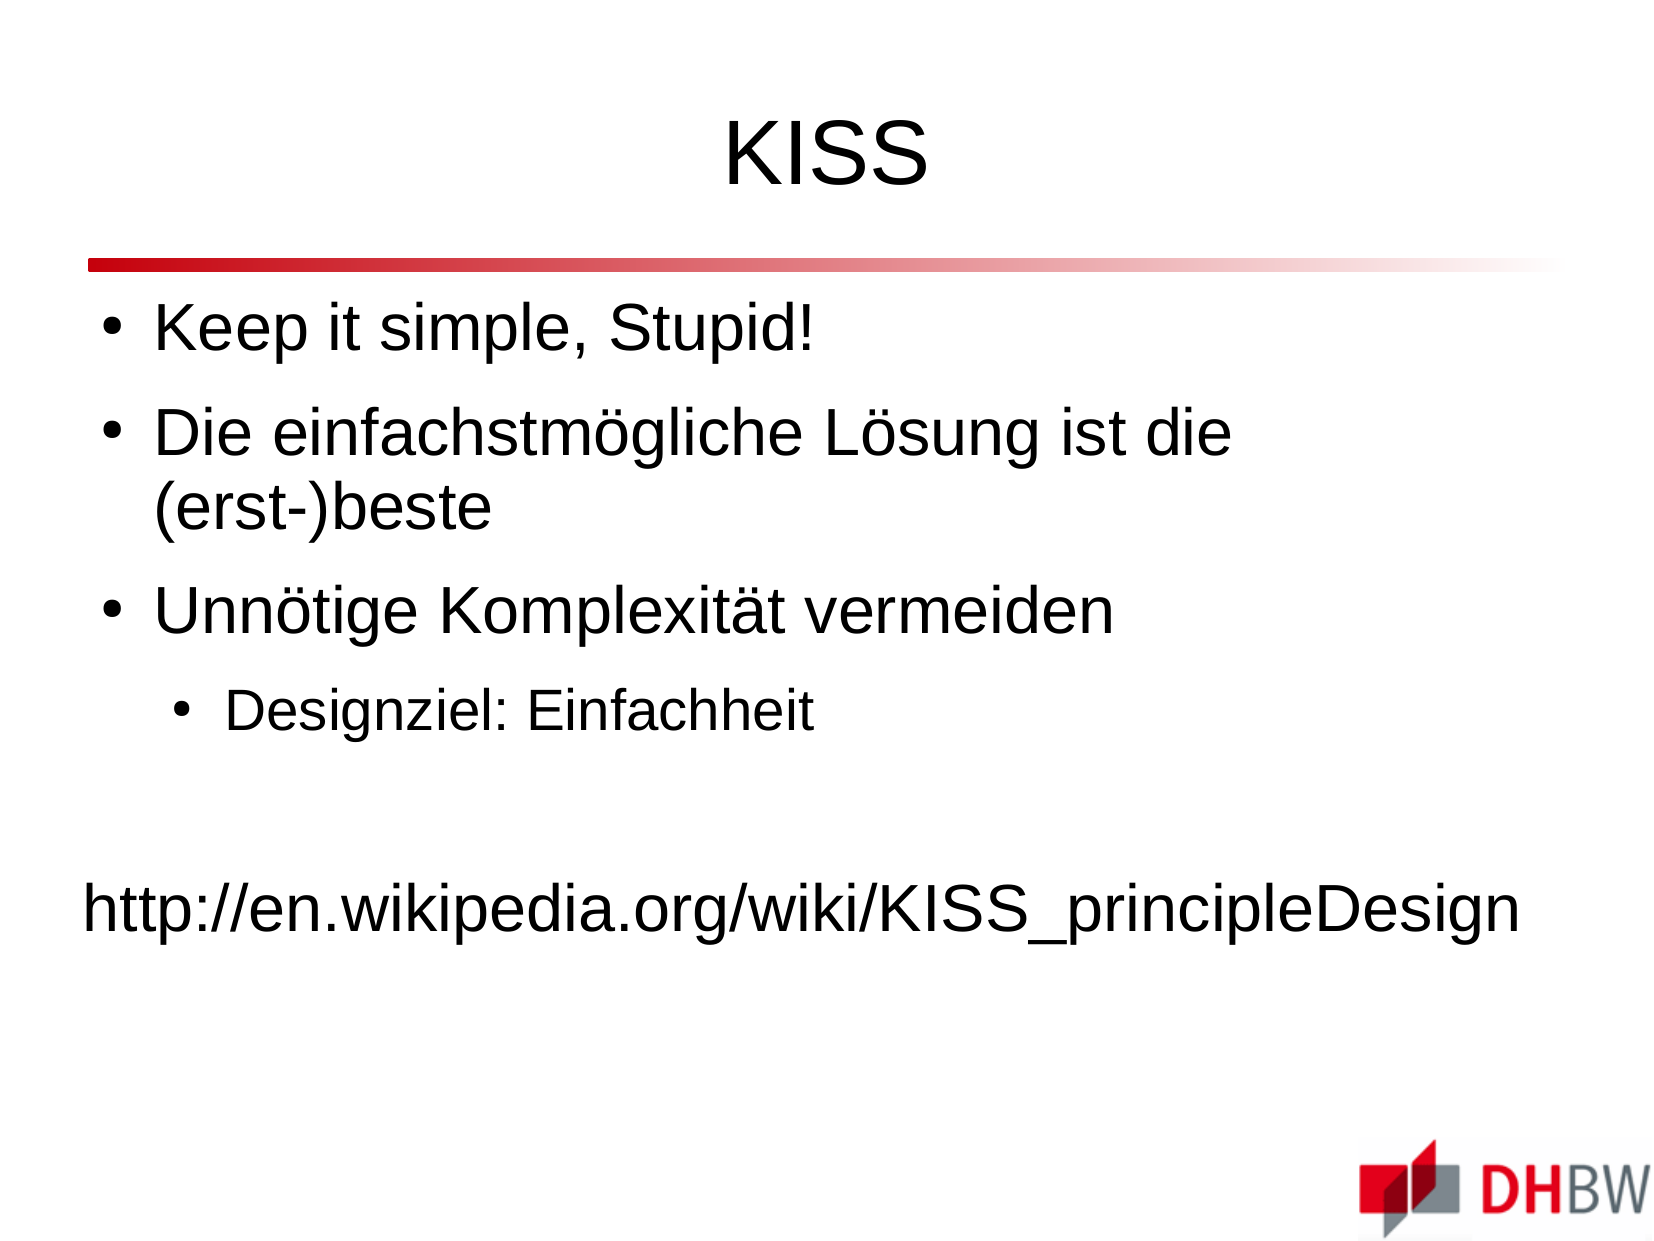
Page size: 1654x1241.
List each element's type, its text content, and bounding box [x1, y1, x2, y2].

picture [1358, 1137, 1652, 1241]
title KISS [82, 56, 1571, 250]
list Keep it simple, Stupid! Die einfachstmögliche Lösung ist die (erst-)beste Unnötige Komplexität vermeiden Designziel: Einfachheit http://en.wikipedia.org/wiki/KISS_principleDesign [82, 290, 1571, 1094]
